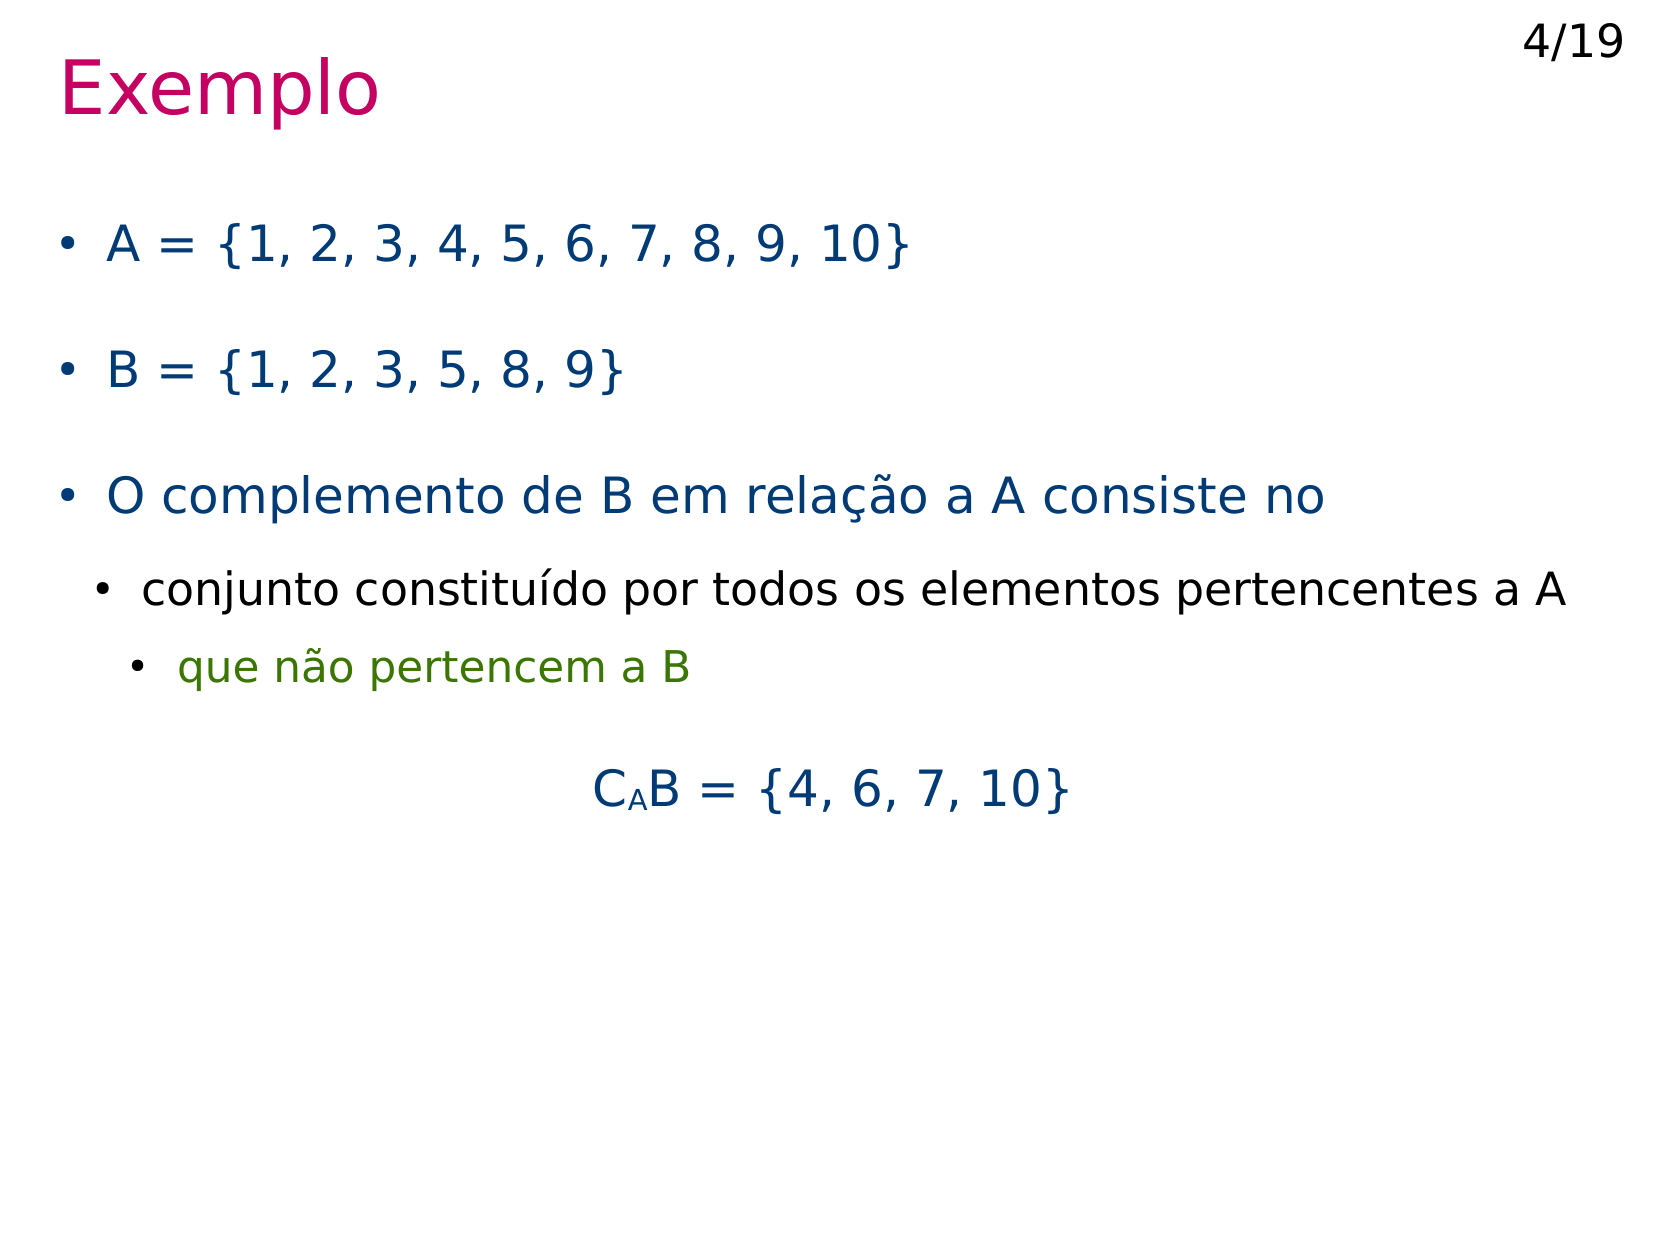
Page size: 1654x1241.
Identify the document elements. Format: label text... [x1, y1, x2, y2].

list A = {1, 2, 3, 4, 5, 6, 7, 8, 9, 10} B = {1, 2, 3, 5, 8, 9} O complemento de B em relação a A consiste no conjunto constituído por todos os elementos pertencentes a A que não pertencem a B CAB = {4, 6, 7, 10} [59, 206, 1625, 1211]
title Exemplo [59, 29, 1625, 148]
